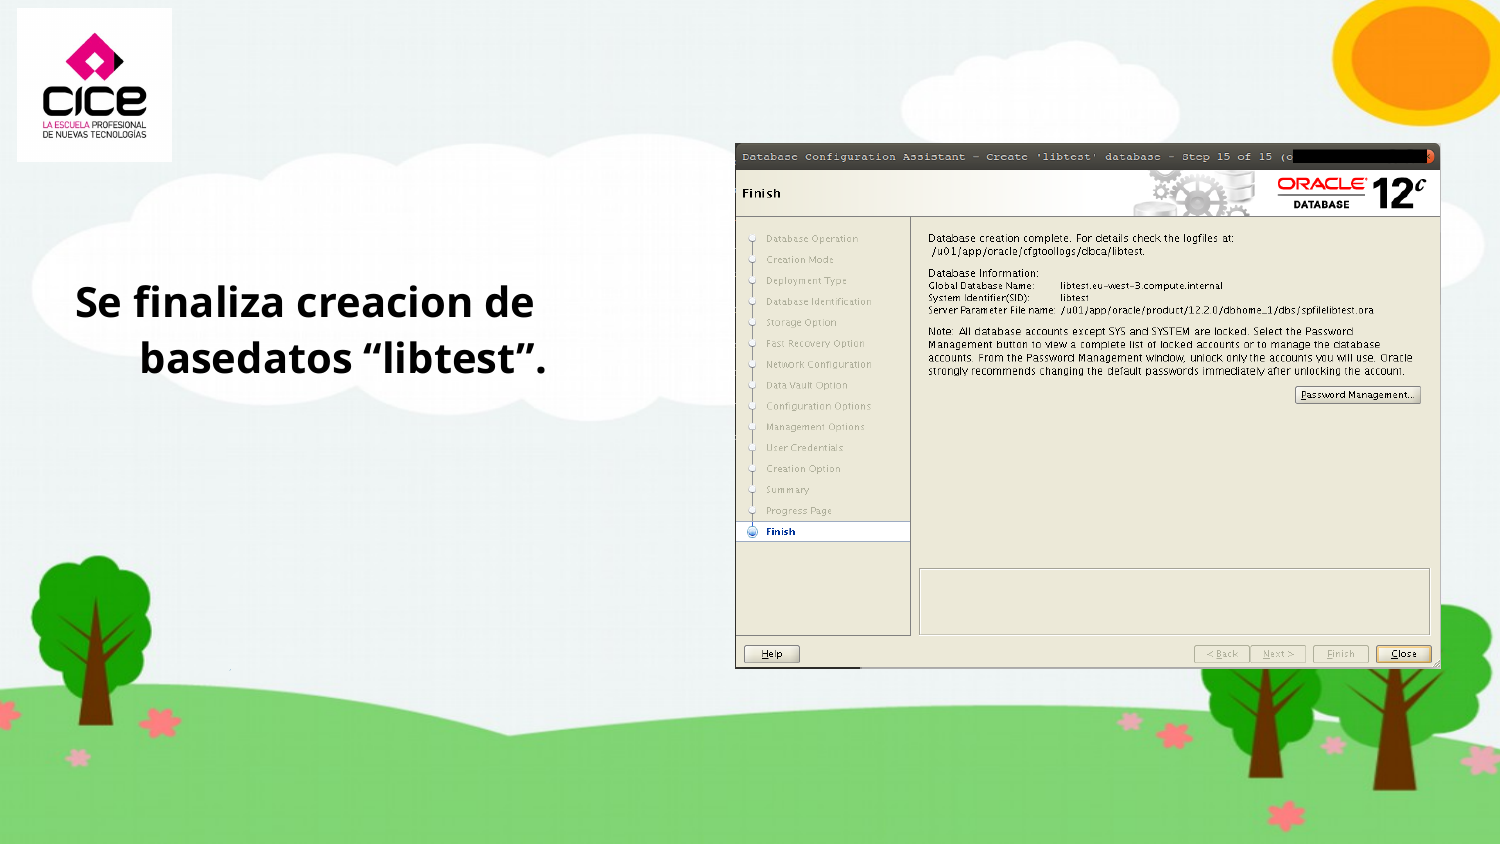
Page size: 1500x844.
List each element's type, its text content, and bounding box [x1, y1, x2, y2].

title Se finaliza creacion de basedatos “libtest”. [75, 283, 639, 376]
picture [0, 0, 1500, 844]
